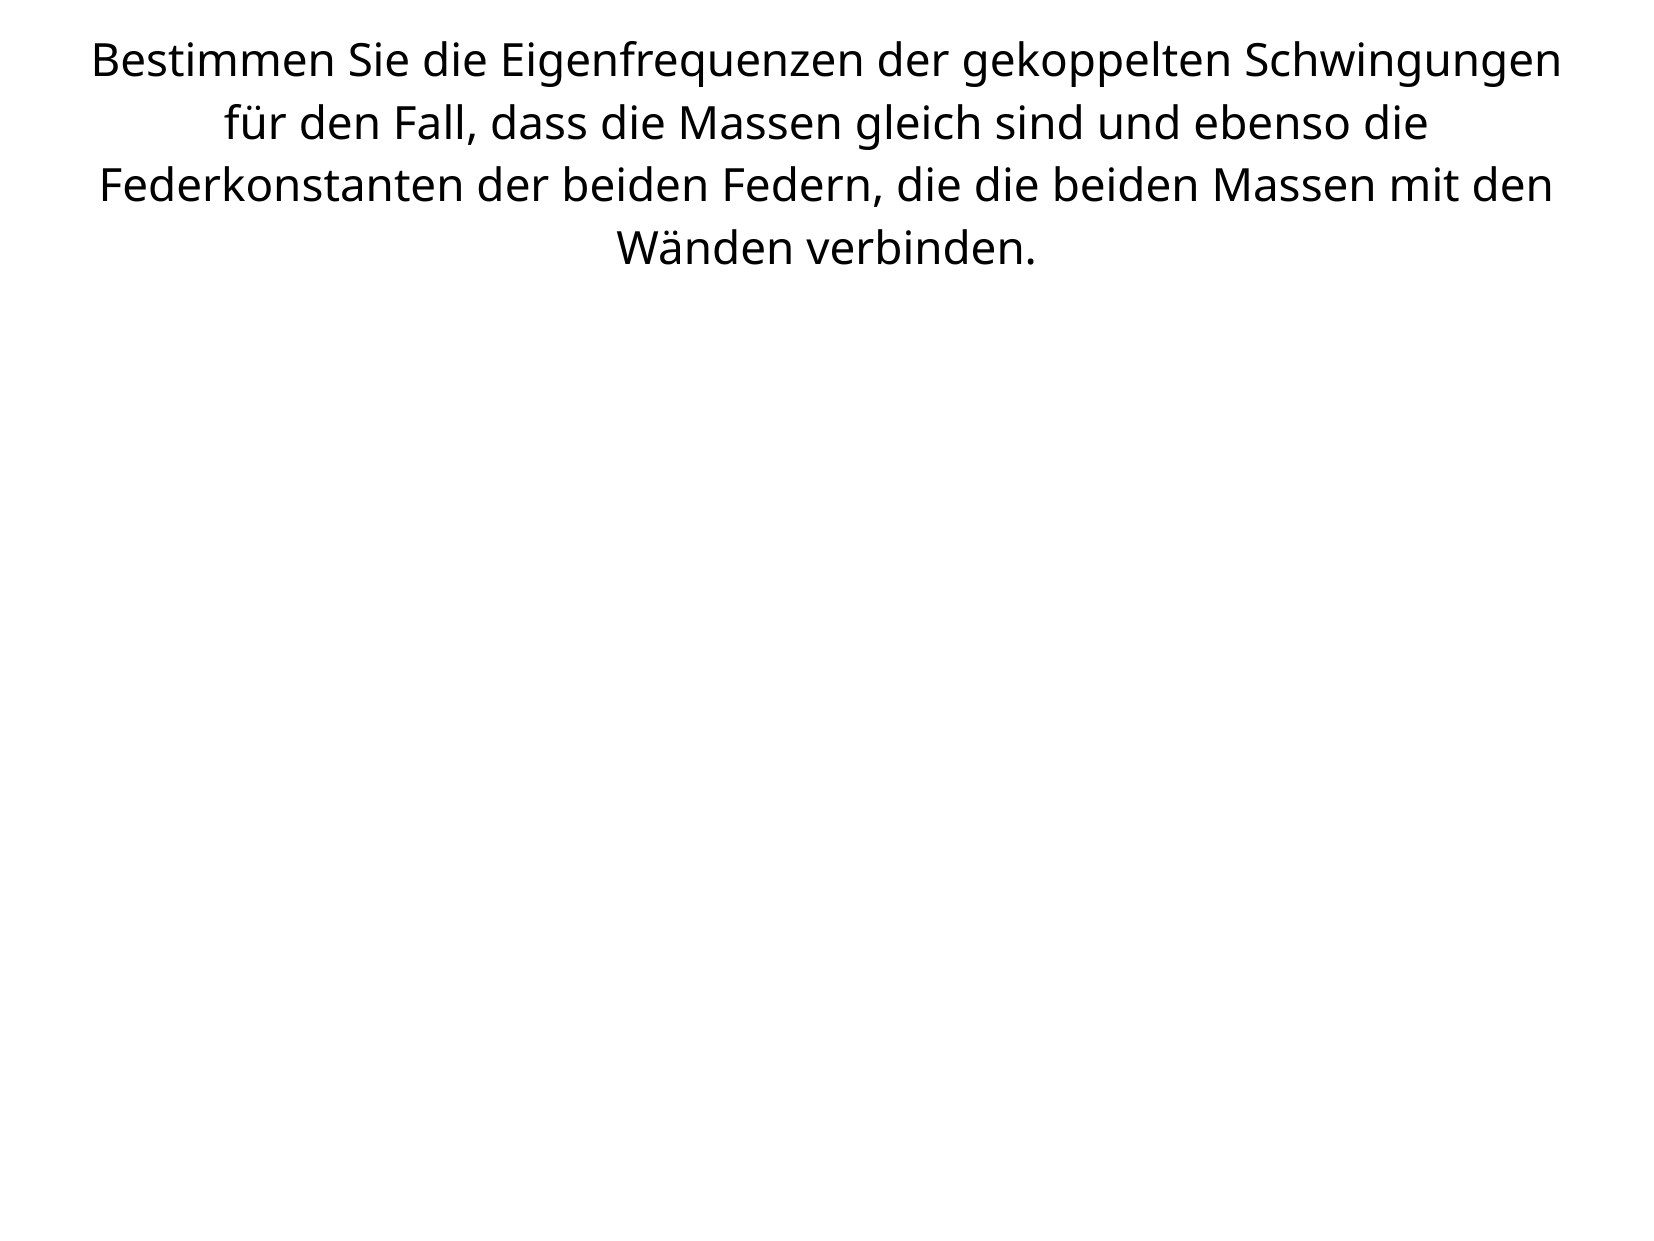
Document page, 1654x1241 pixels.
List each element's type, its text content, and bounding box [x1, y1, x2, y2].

title Bestimmen Sie die Eigenfrequenzen der gekoppelten Schwingungen für den Fall, dass die Massen gleich sind und ebenso die Federkonstanten der beiden Federn, die die beiden Massen mit den Wänden verbinden. [82, 43, 1571, 263]
